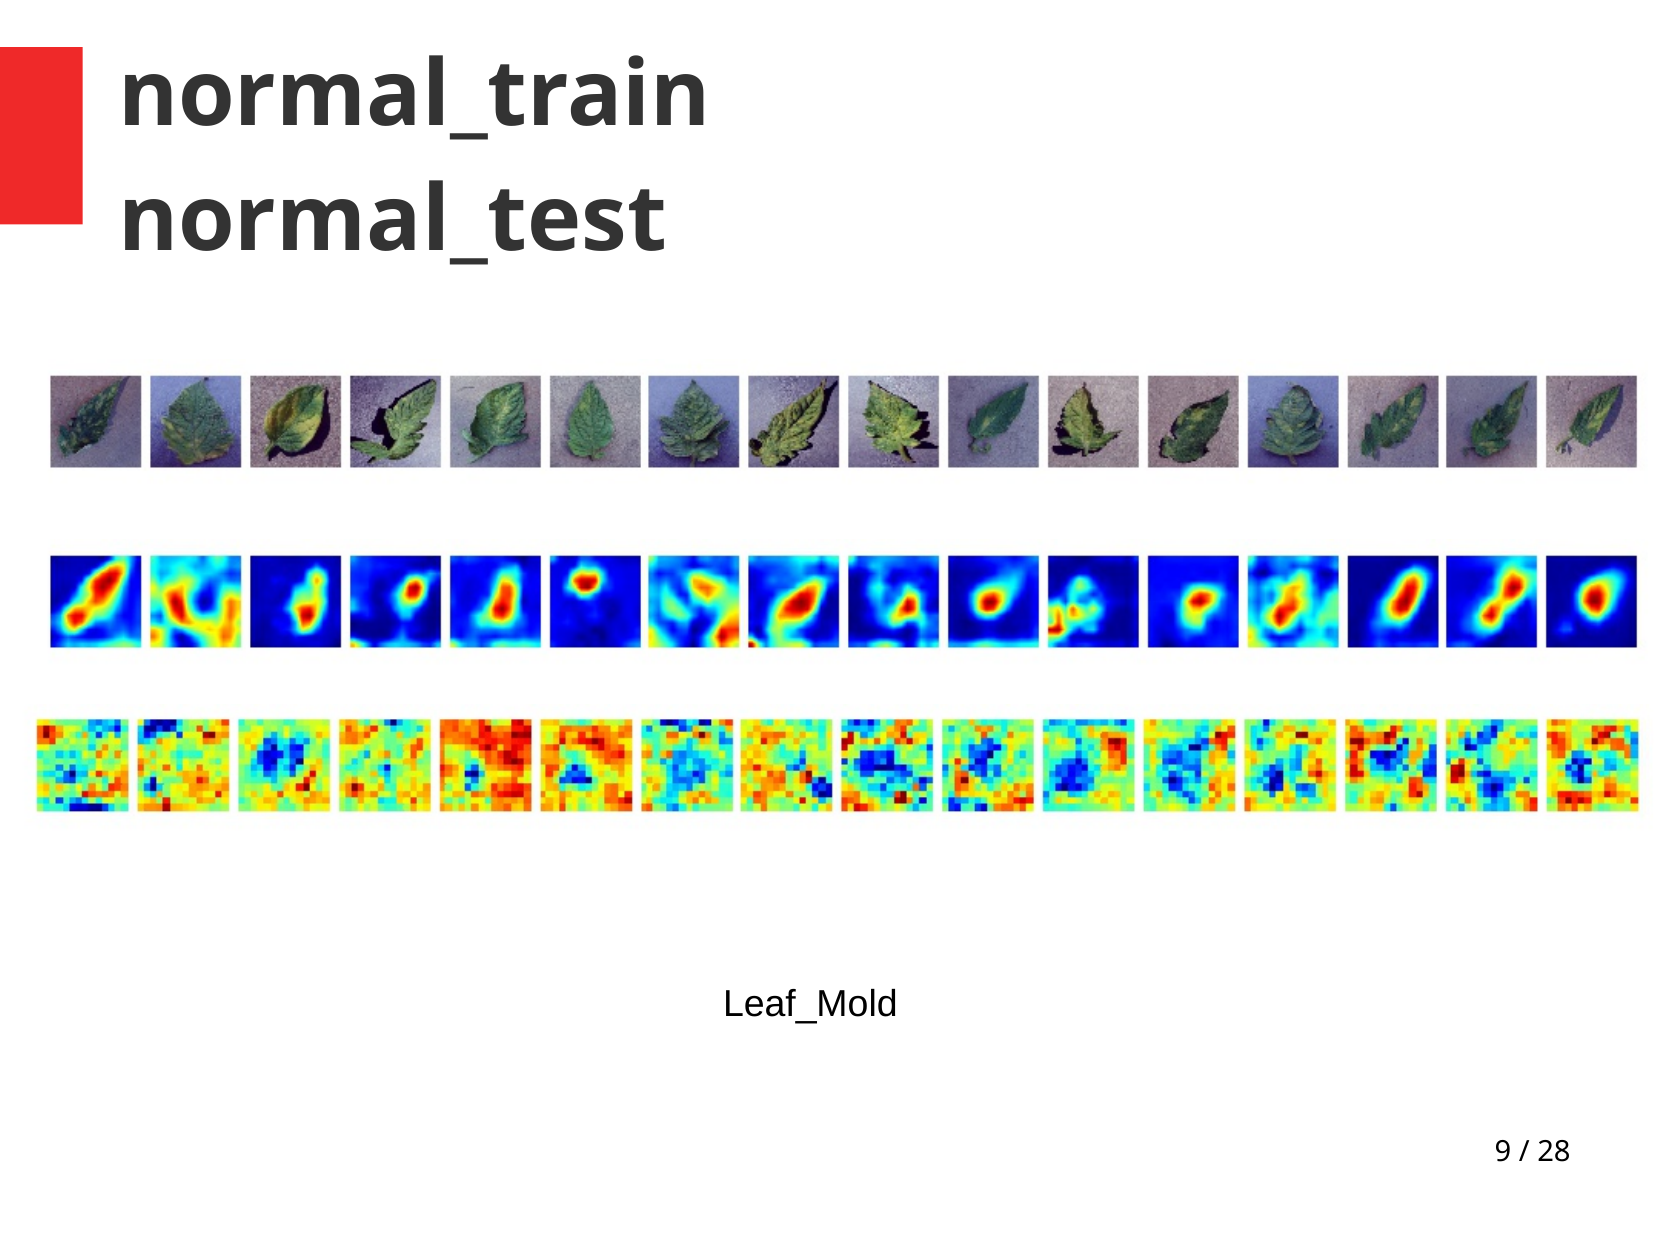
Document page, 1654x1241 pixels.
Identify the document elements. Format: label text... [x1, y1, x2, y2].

title normal_train normal_test [118, 45, 1571, 260]
picture [0, 359, 1654, 505]
picture [0, 704, 1654, 850]
picture [0, 539, 1654, 685]
text_box Leaf_Mold [708, 975, 913, 1032]
